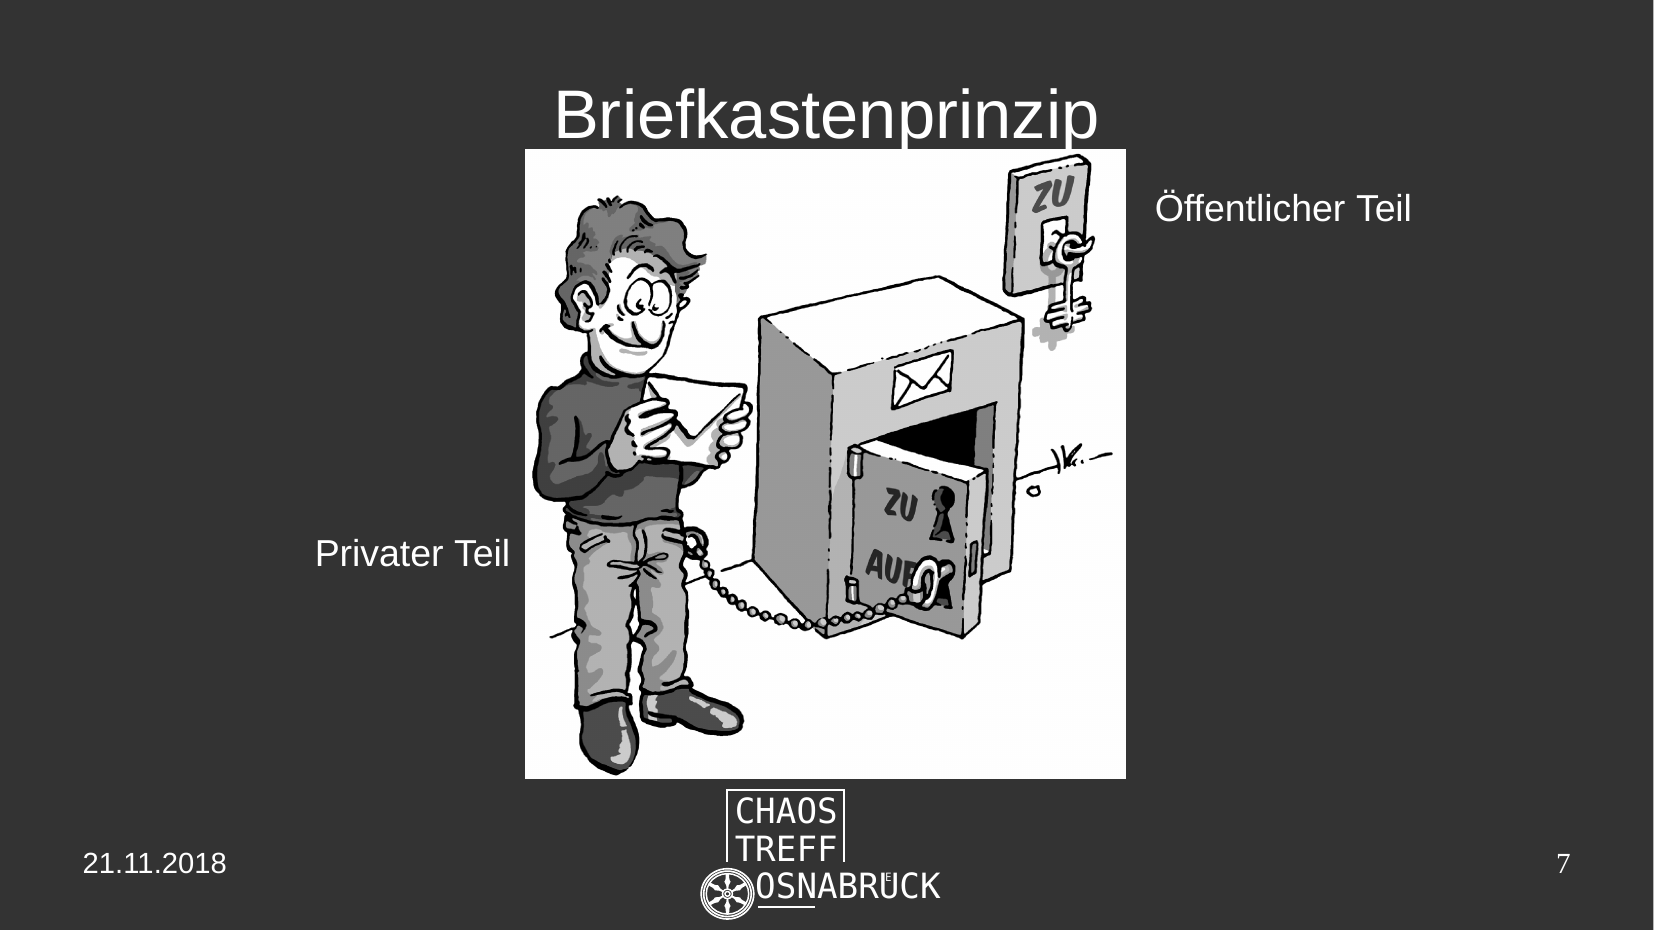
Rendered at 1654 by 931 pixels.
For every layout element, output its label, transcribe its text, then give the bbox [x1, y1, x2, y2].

title Briefkastenprinzip [82, 37, 1571, 193]
text_box Privater Teil [300, 525, 706, 586]
picture [525, 149, 1126, 779]
text_box Öffentlicher Teil [1140, 180, 1546, 241]
